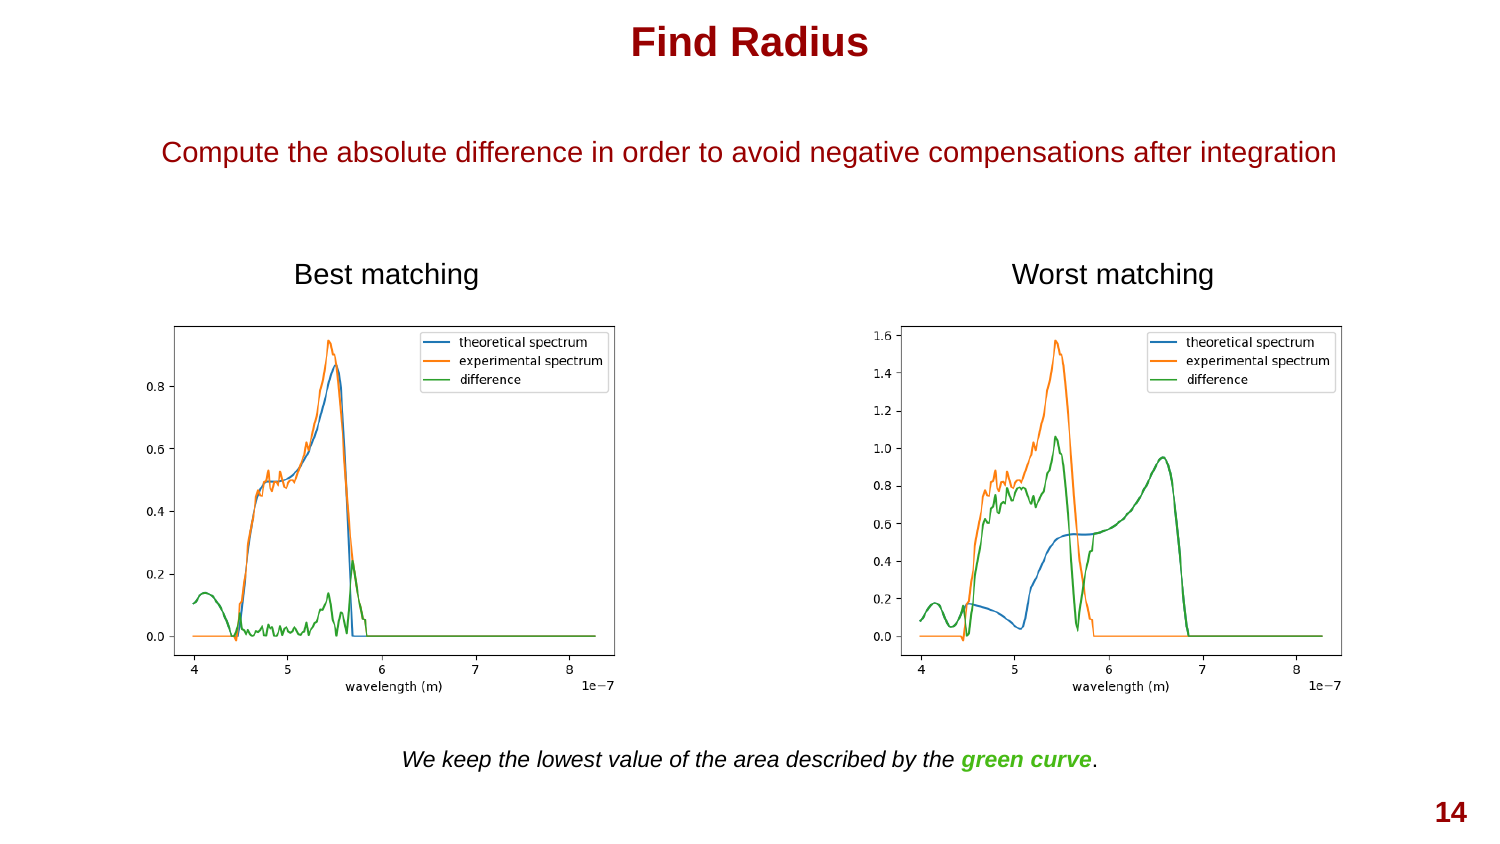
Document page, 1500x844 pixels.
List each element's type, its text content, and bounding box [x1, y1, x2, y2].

picture [102, 274, 671, 702]
text_box Worst matching [903, 240, 1324, 306]
text_box 14 [1419, 778, 1500, 844]
text_box We keep the lowest value of the area described by the green curve. [324, 729, 1176, 787]
text_box Find Radius [506, 0, 994, 81]
text_box Compute the absolute difference in order to avoid negative compensations after integration [102, 118, 1398, 184]
picture [829, 274, 1398, 702]
text_box Best matching [210, 240, 563, 306]
